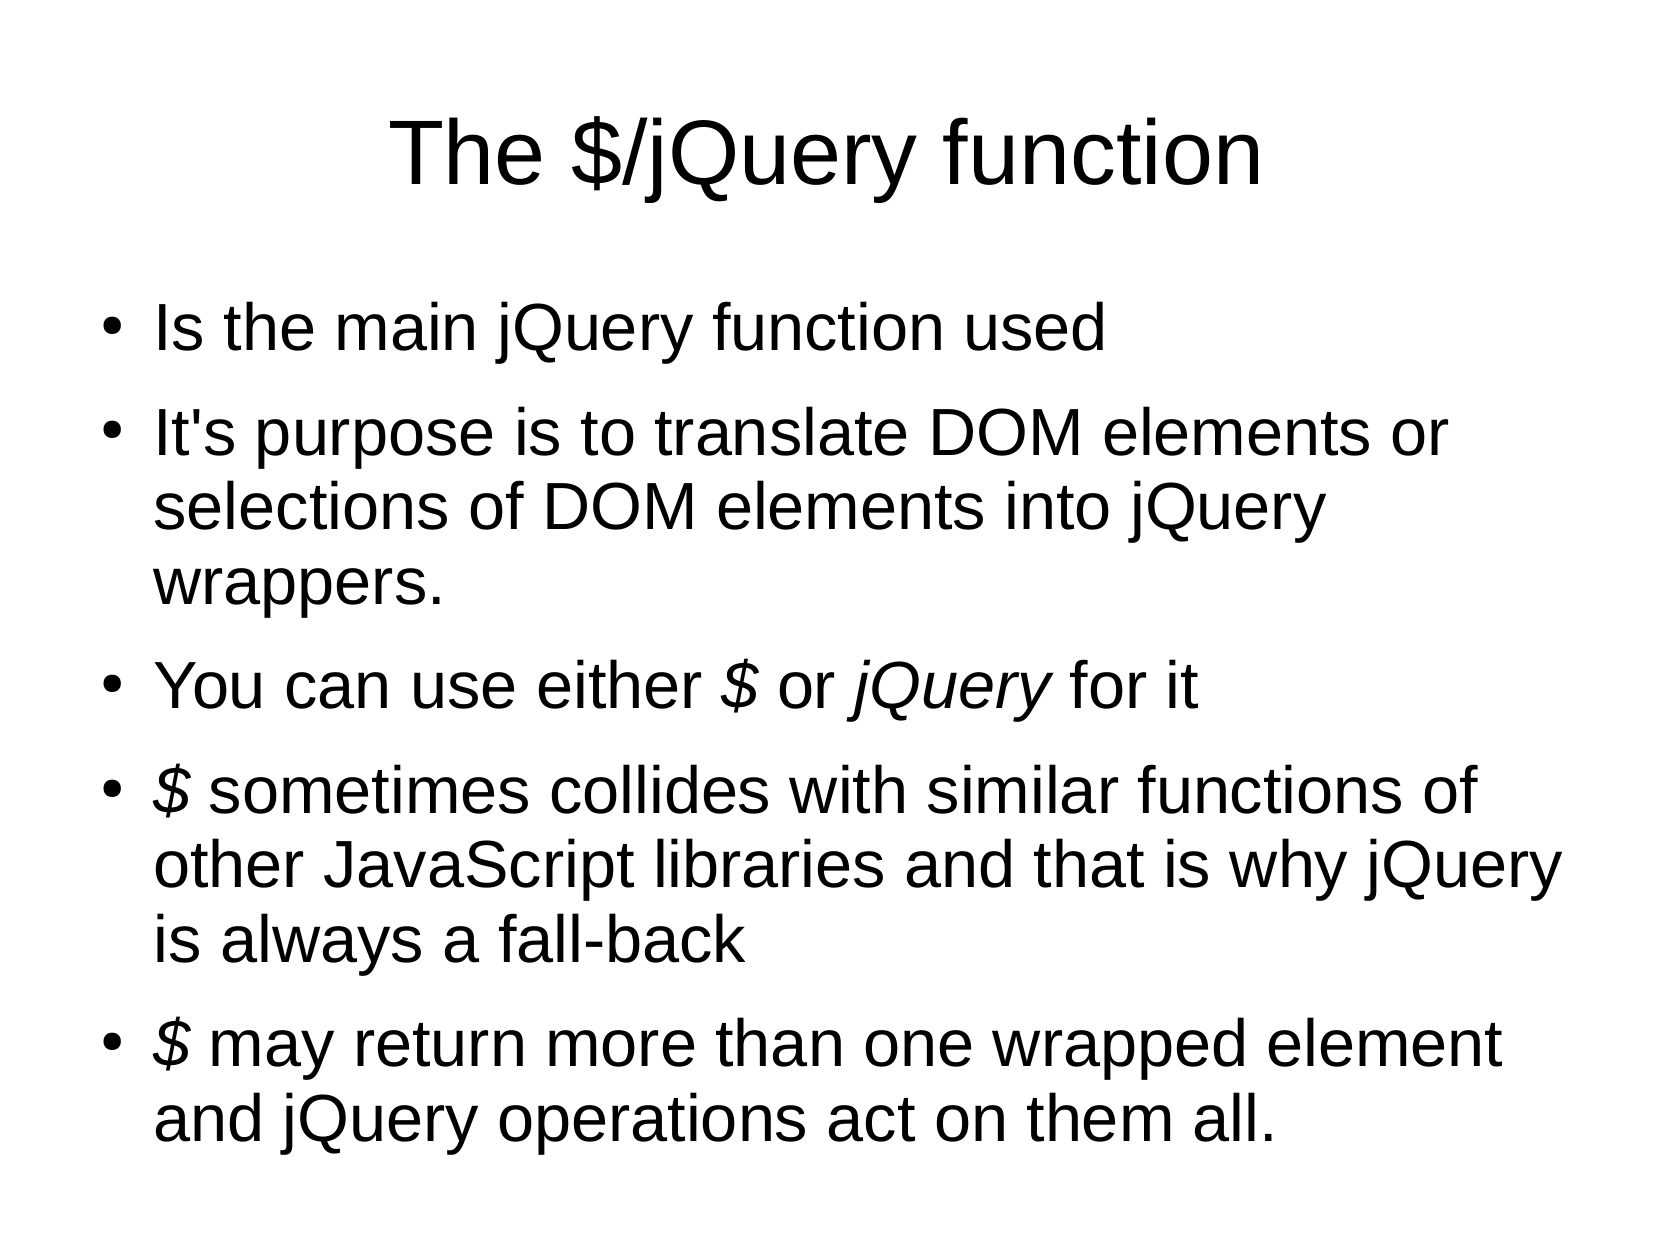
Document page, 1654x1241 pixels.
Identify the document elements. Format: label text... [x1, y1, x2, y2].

list Is the main jQuery function used It's purpose is to translate DOM elements or selections of DOM elements into jQuery wrappers. You can use either $ or jQuery for it $ sometimes collides with similar functions of other JavaScript libraries and that is why jQuery is always a fall-back $ may return more than one wrapped element and jQuery operations act on them all. [82, 290, 1571, 1157]
title The $/jQuery function [82, 49, 1571, 257]
